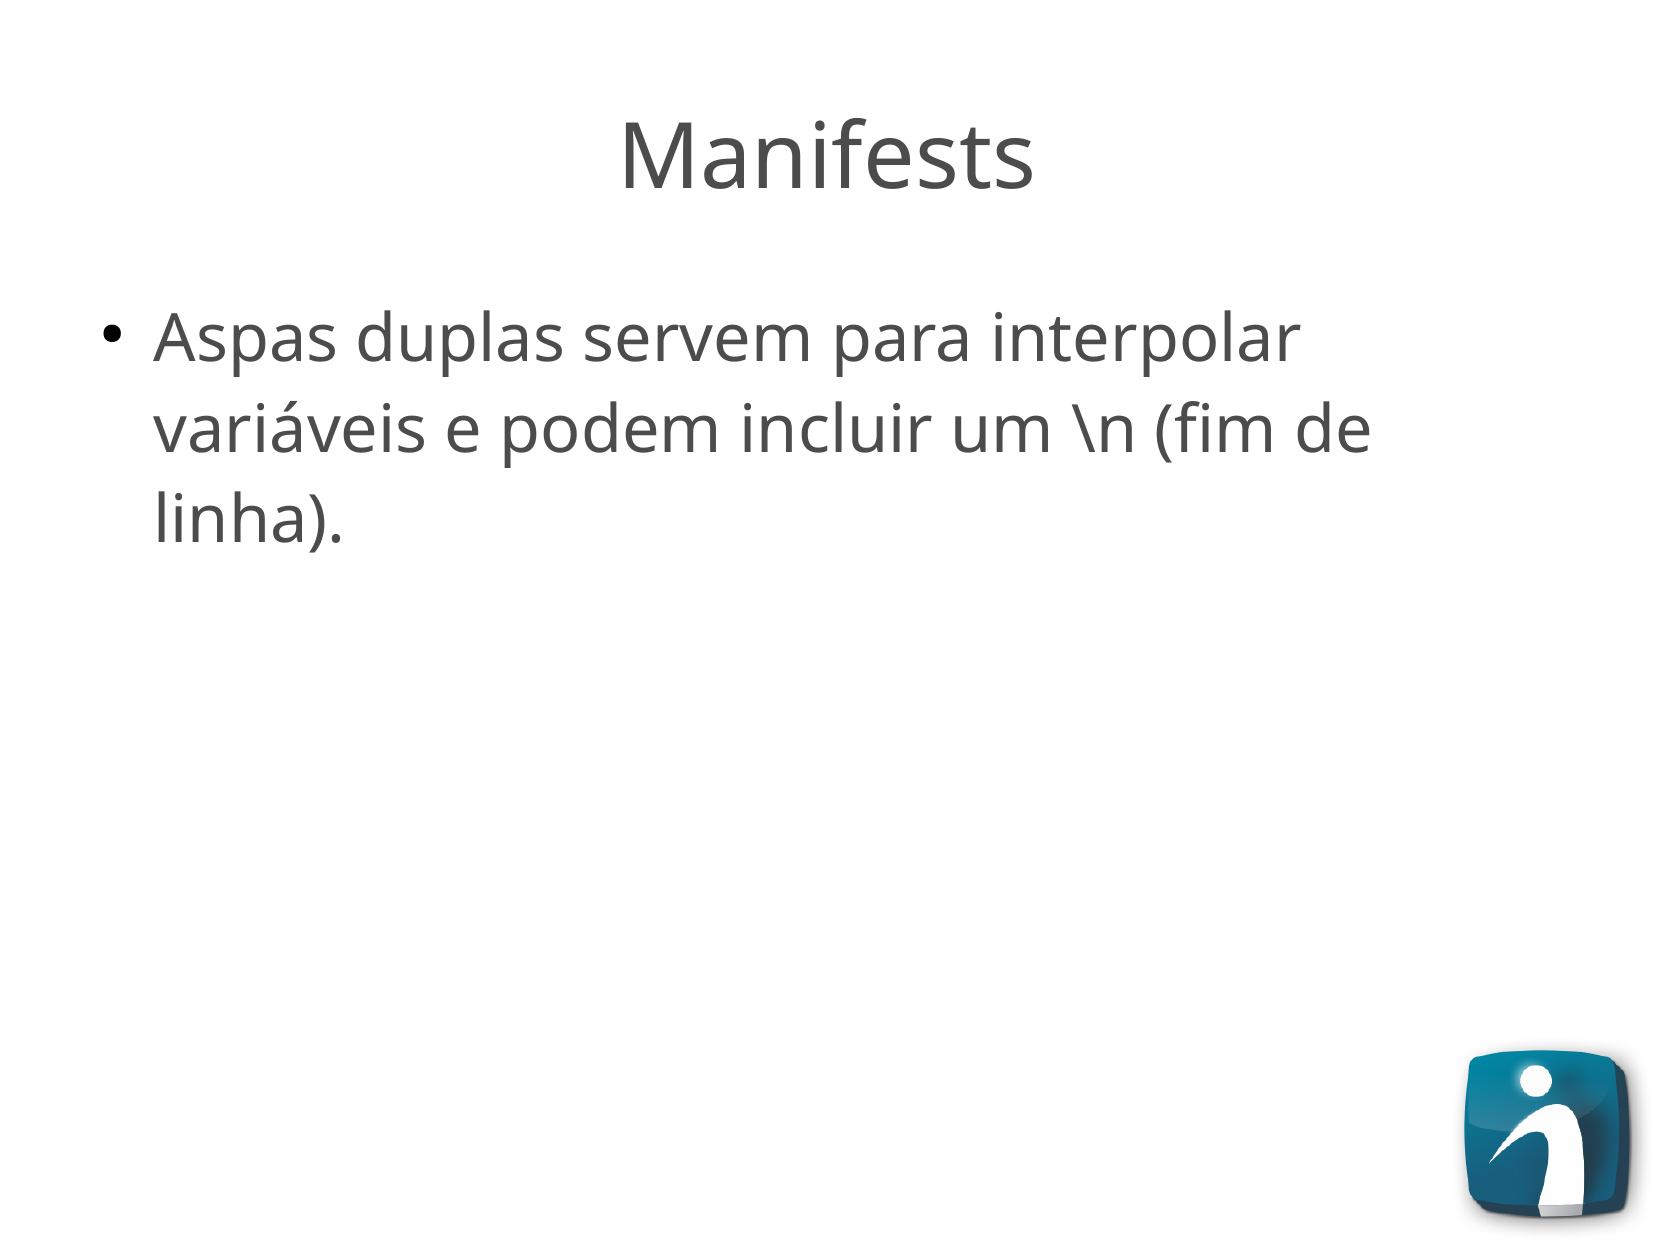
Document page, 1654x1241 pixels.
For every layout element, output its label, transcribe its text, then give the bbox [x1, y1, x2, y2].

list Aspas duplas servem para interpolar variáveis e podem incluir um \n (fim de linha). [82, 290, 1571, 1010]
picture [1447, 1035, 1654, 1241]
title Manifests [82, 49, 1571, 257]
